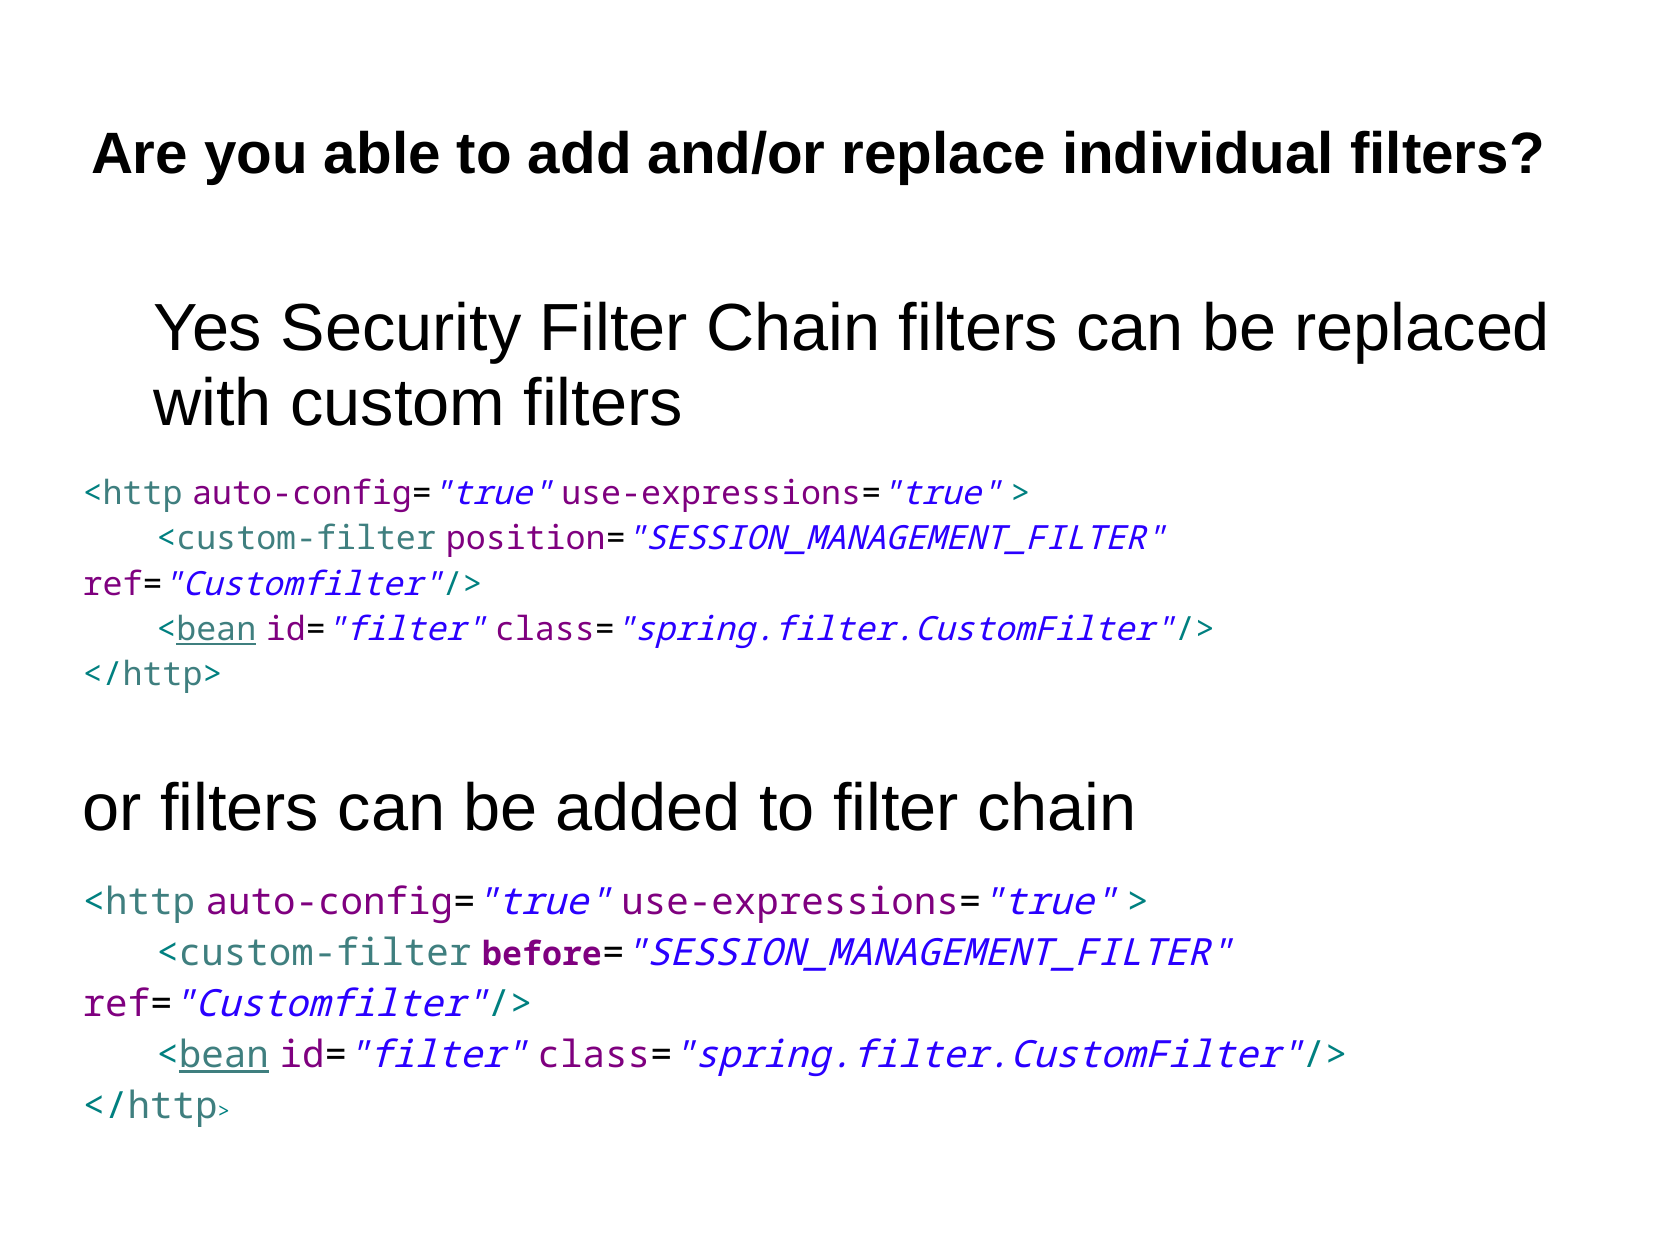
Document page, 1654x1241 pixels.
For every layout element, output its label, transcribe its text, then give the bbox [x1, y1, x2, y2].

title Are you able to add and/or replace individual filters? [82, 49, 1571, 257]
list Yes Security Filter Chain filters can be replaced with custom filters <http auto-config="true" use-expressions="true" > <custom-filter position="SESSION_MANAGEMENT_FILTER" ref="Customfilter"/> <bean id="filter" class="spring.filter.CustomFilter"/> </http> or filters can be added to filter chain <http auto-config="true" use-expressions="true" > <custom-filter before="SESSION_MANAGEMENT_FILTER" ref="Customfilter"/> <bean id="filter" class="spring.filter.CustomFilter"/> </http> [82, 290, 1571, 1241]
